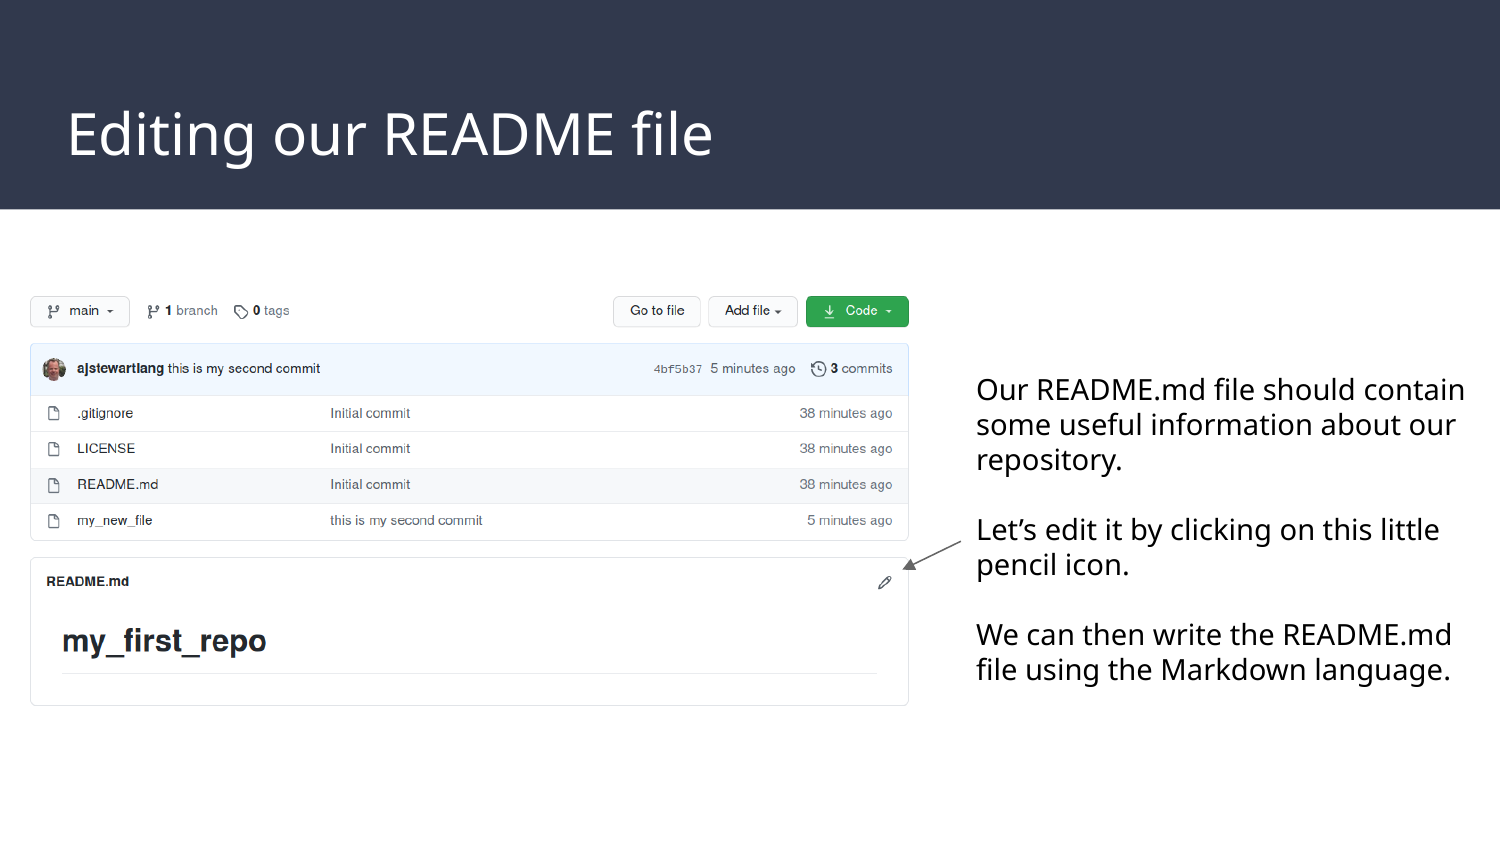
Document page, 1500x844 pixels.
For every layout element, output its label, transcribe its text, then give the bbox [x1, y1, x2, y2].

title Editing our README file [51, 82, 1449, 185]
text_box Our README.md file should contain some useful information about our repository. Let’s edit it by clicking on this little pencil icon. We can then write the README.md file using the Markdown language. [961, 356, 1484, 726]
picture [17, 277, 923, 726]
